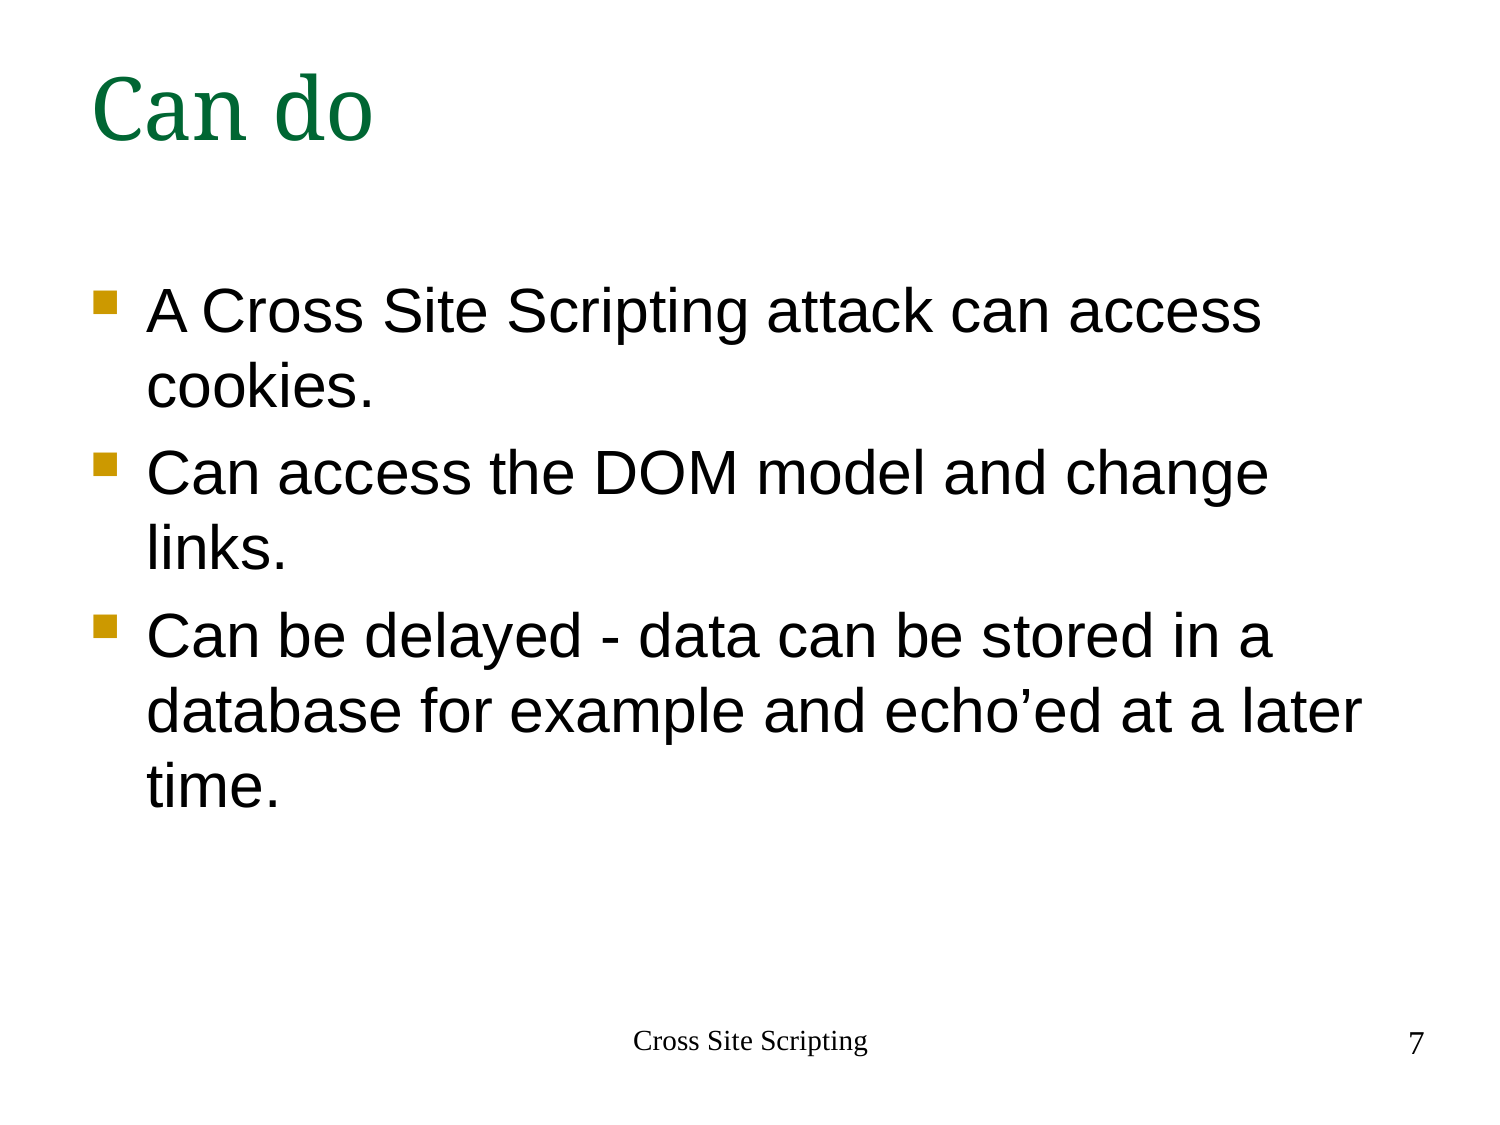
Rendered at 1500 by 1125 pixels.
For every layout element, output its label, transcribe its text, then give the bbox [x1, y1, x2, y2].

list A Cross Site Scripting attack can access cookies. Can access the DOM model and change links. Can be delayed - data can be stored in a database for example and echo’ed at a later time. [75, 262, 1425, 1006]
title Can do [75, 45, 1425, 233]
